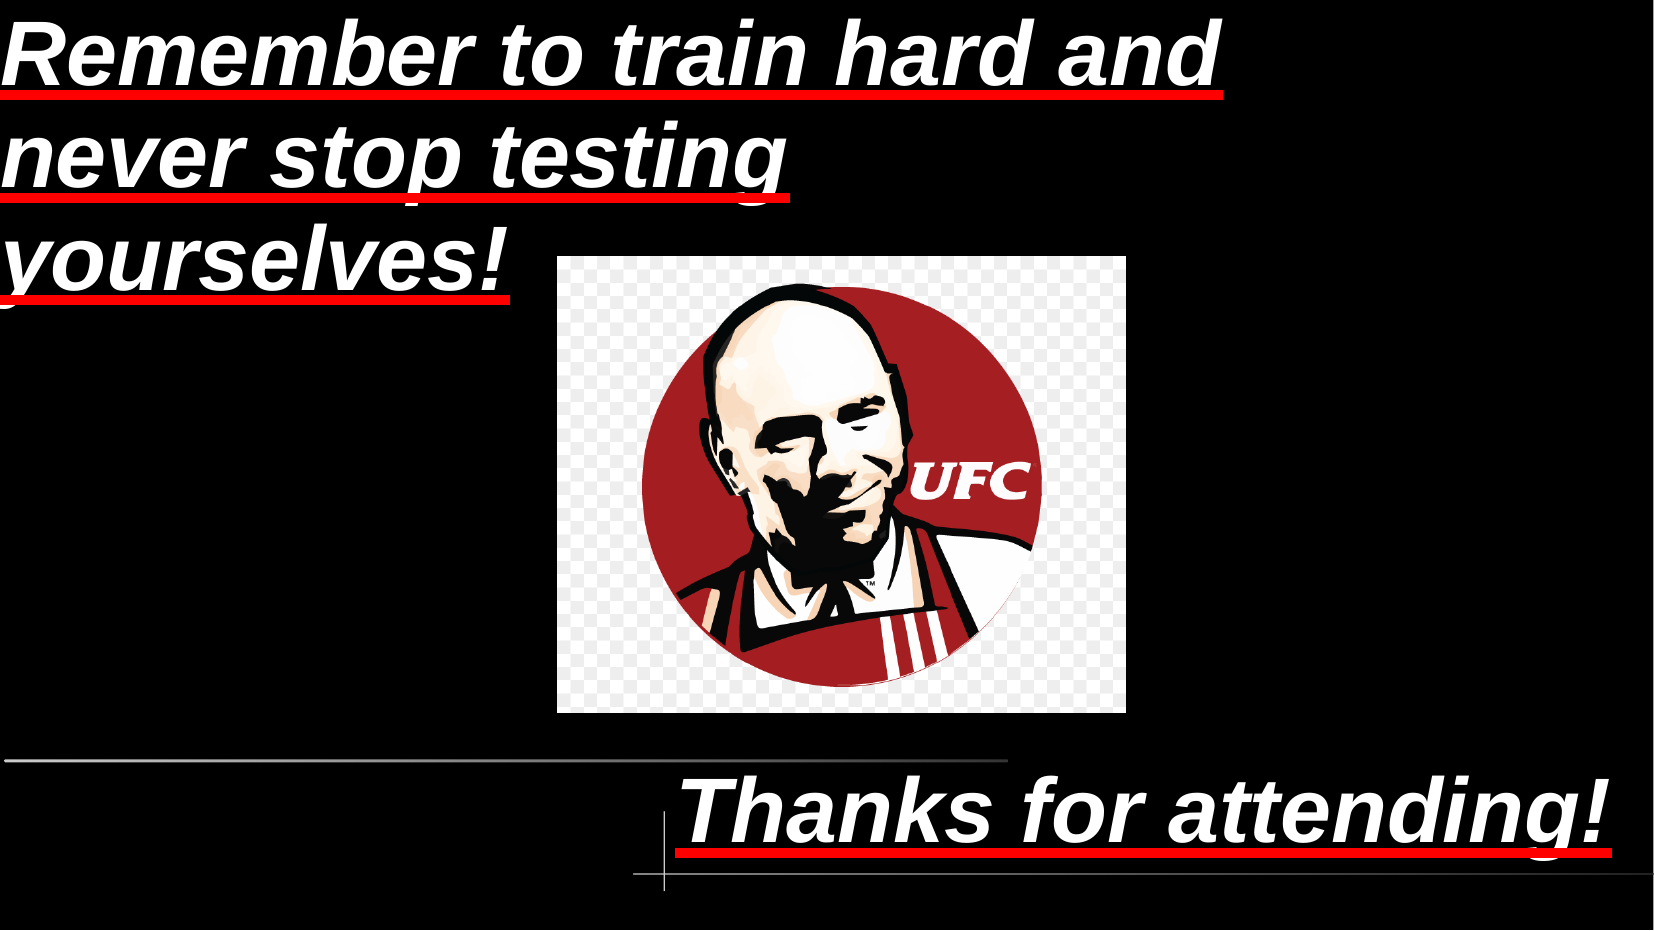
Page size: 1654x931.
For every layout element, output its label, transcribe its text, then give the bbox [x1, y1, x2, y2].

title Thanks for attending! [675, 759, 1651, 863]
title Remember to train hard and never stop testing yourselves! [0, 0, 1276, 338]
picture [557, 256, 1126, 713]
